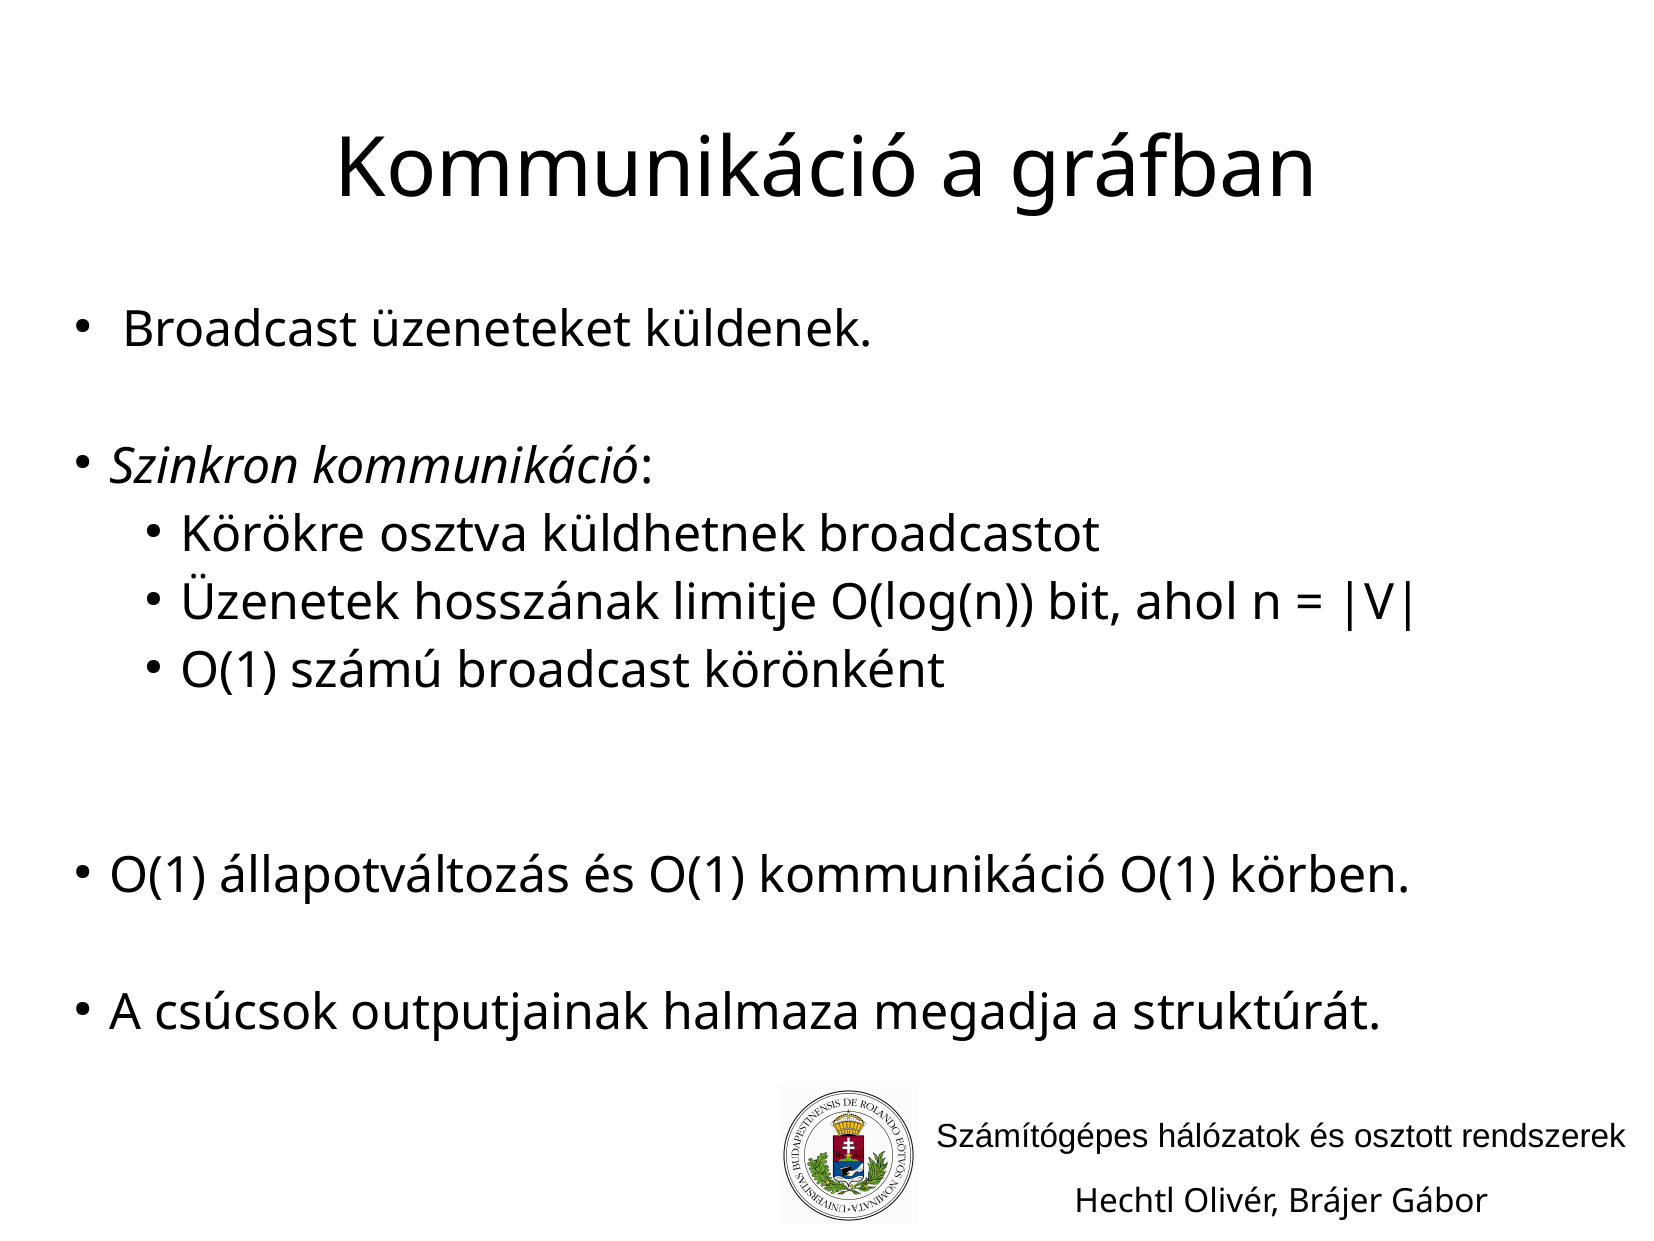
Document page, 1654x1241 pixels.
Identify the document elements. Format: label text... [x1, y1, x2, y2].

text_box Számítógépes hálózatok és osztott rendszerek [921, 1110, 1654, 1170]
picture [779, 1086, 918, 1225]
title Kommunikáció a gráfban [82, 82, 1571, 246]
text_box Broadcast üzeneteket küldenek. Szinkron kommunikáció: Körökre osztva küldhetnek broadcastot Üzenetek hosszának limitje O(log(n)) bit, ahol n = |V| O(1) számú broadcast körönként O(1) állapotváltozás és O(1) kommunikáció O(1) körben. A csúcsok outputjainak halmaza megadja a struktúrát. [59, 285, 1583, 947]
text_box Hechtl Olivér, Brájer Gábor [944, 1169, 1619, 1223]
